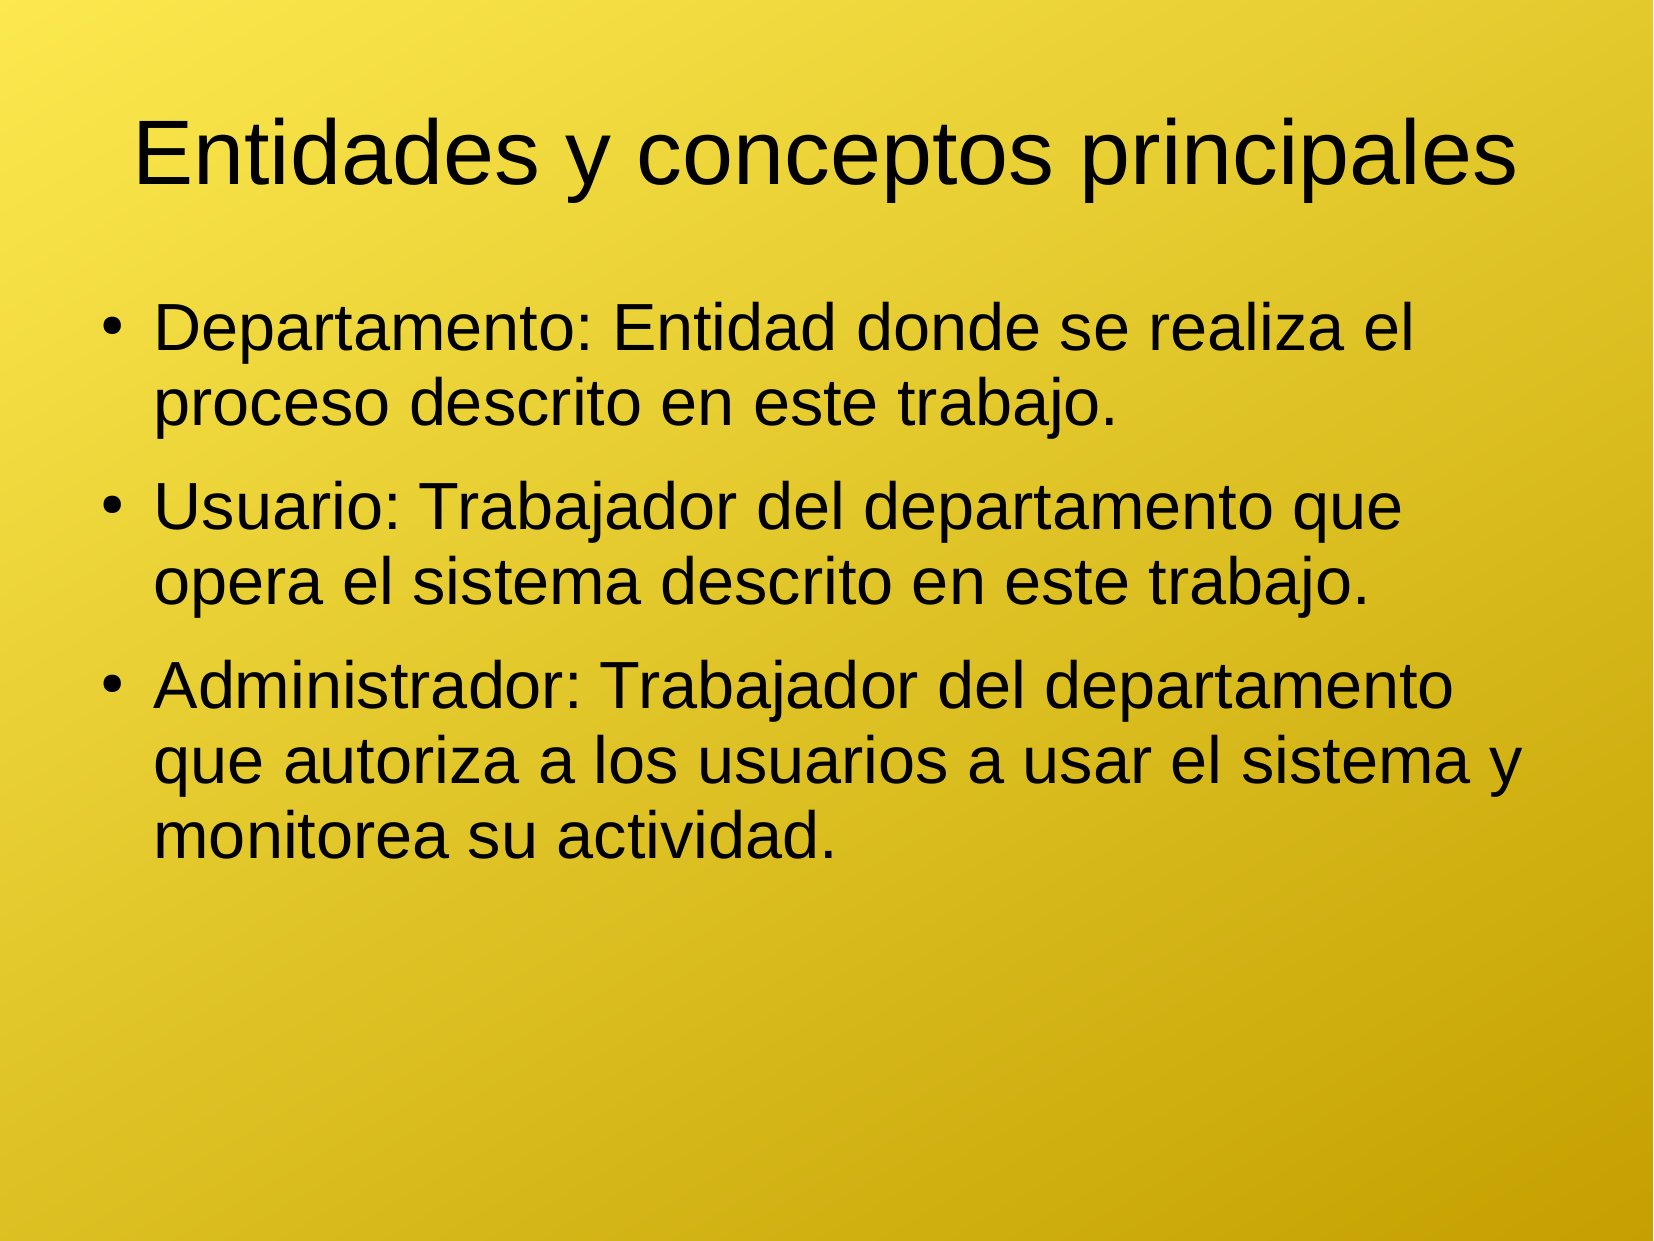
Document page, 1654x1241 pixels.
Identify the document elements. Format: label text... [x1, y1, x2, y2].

list Departamento: Entidad donde se realiza el proceso descrito en este trabajo. Usuario: Trabajador del departamento que opera el sistema descrito en este trabajo. Administrador: Trabajador del departamento que autoriza a los usuarios a usar el sistema y monitorea su actividad. [82, 290, 1571, 1010]
title Entidades y conceptos principales [82, 49, 1571, 257]
